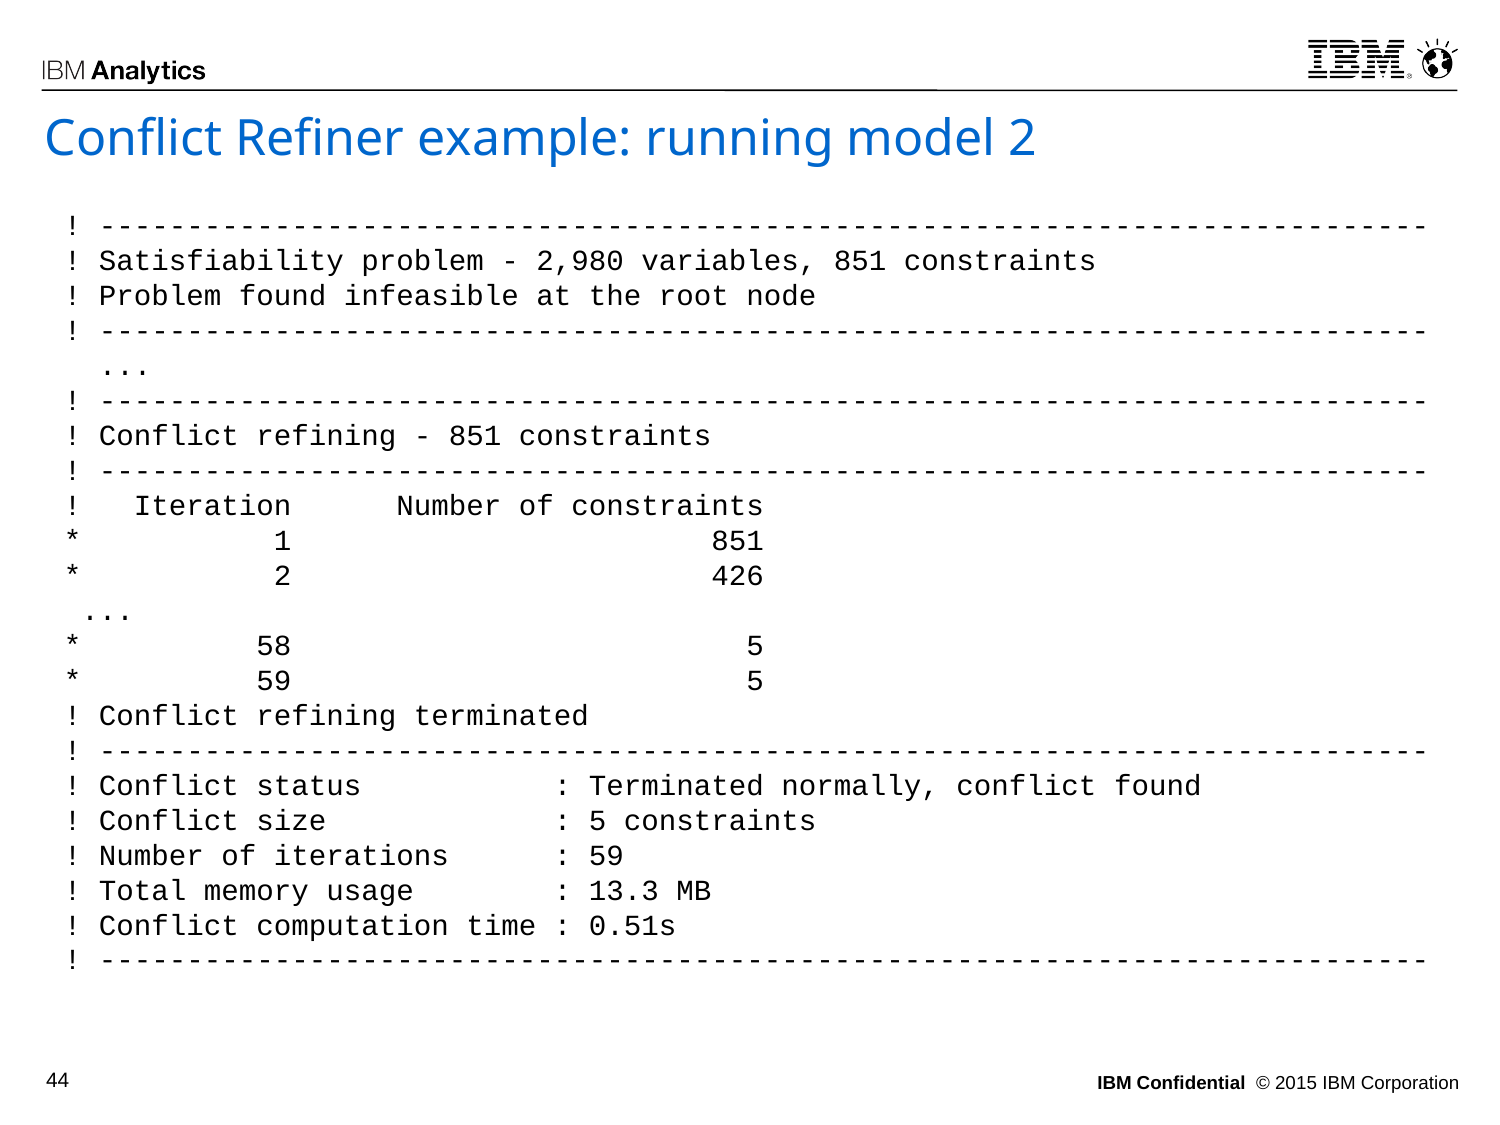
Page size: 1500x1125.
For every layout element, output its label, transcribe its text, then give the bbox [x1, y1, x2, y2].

text_box ! ---------------------------------------------------------------------------- ! Satisfiability problem - 2,980 variables, 851 constraints ! Problem found infeasible at the root node ! ---------------------------------------------------------------------------- ... ! ---------------------------------------------------------------------------- ! Conflict refining - 851 constraints ! ---------------------------------------------------------------------------- ! Iteration Number of constraints * 1 851 * 2 426 ... * 58 5 * 59 5 ! Conflict refining terminated ! ---------------------------------------------------------------------------- ! Conflict status : Terminated normally, conflict found ! Conflict size : 5 constraints ! Number of iterations : 59 ! Total memory usage : 13.3 MB ! Conflict computation time : 0.51s ! ---------------------------------------------------------------------------- [31, 199, 1444, 1019]
picture [1294, 24, 1469, 91]
picture [24, 42, 224, 99]
title Conflict Refiner example: running model 2 [29, 97, 1455, 218]
